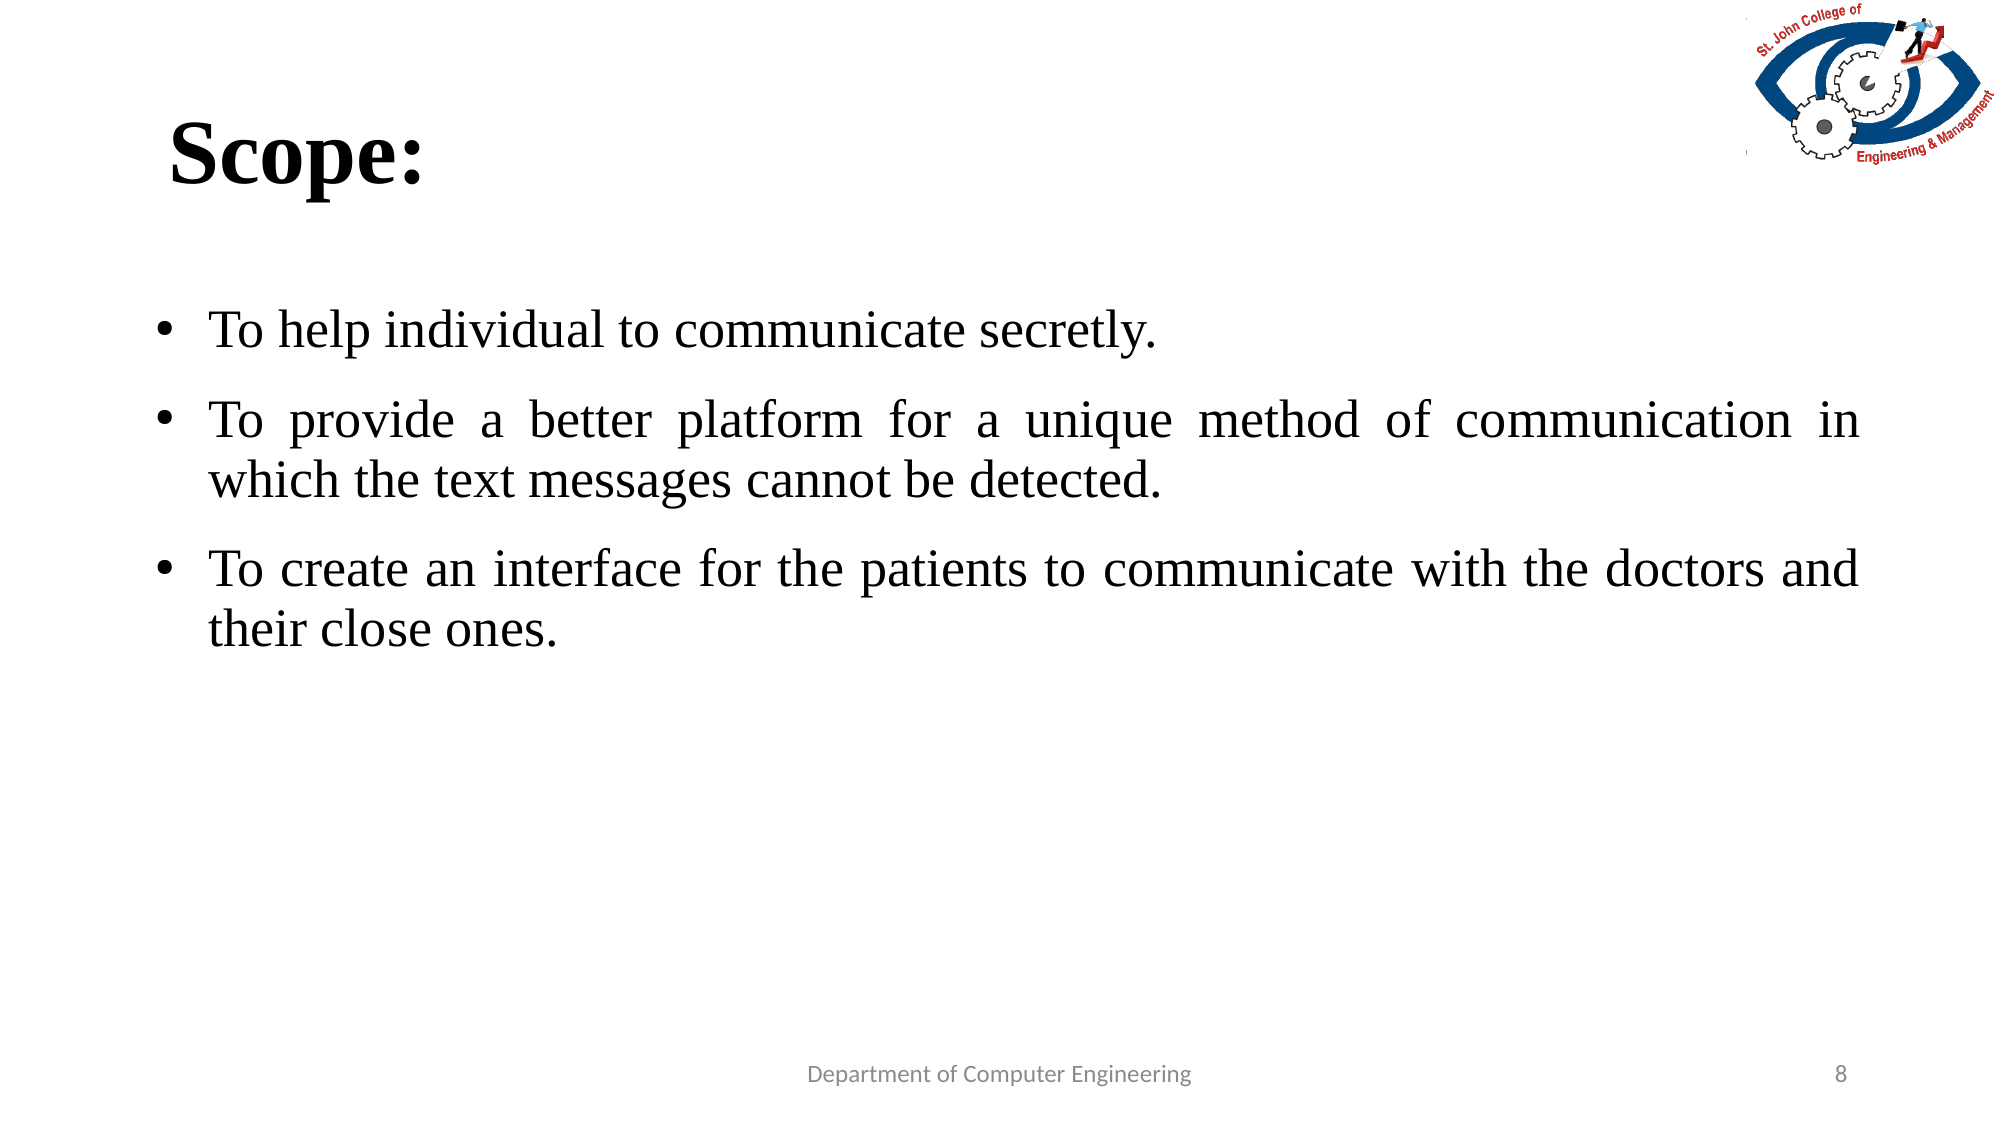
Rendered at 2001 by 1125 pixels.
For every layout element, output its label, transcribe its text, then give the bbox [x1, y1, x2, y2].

picture [1746, 0, 2000, 168]
list To help individual to communicate secretly. To provide a better platform for a unique method of communication in which the text messages cannot be detected. To create an interface for the patients to communicate with the doctors and their close ones. [137, 299, 1863, 689]
slide_number <number> [1412, 1042, 1863, 1103]
footer Department of Computer Engineering [662, 1042, 1338, 1103]
text_box Scope: [153, 94, 1654, 211]
